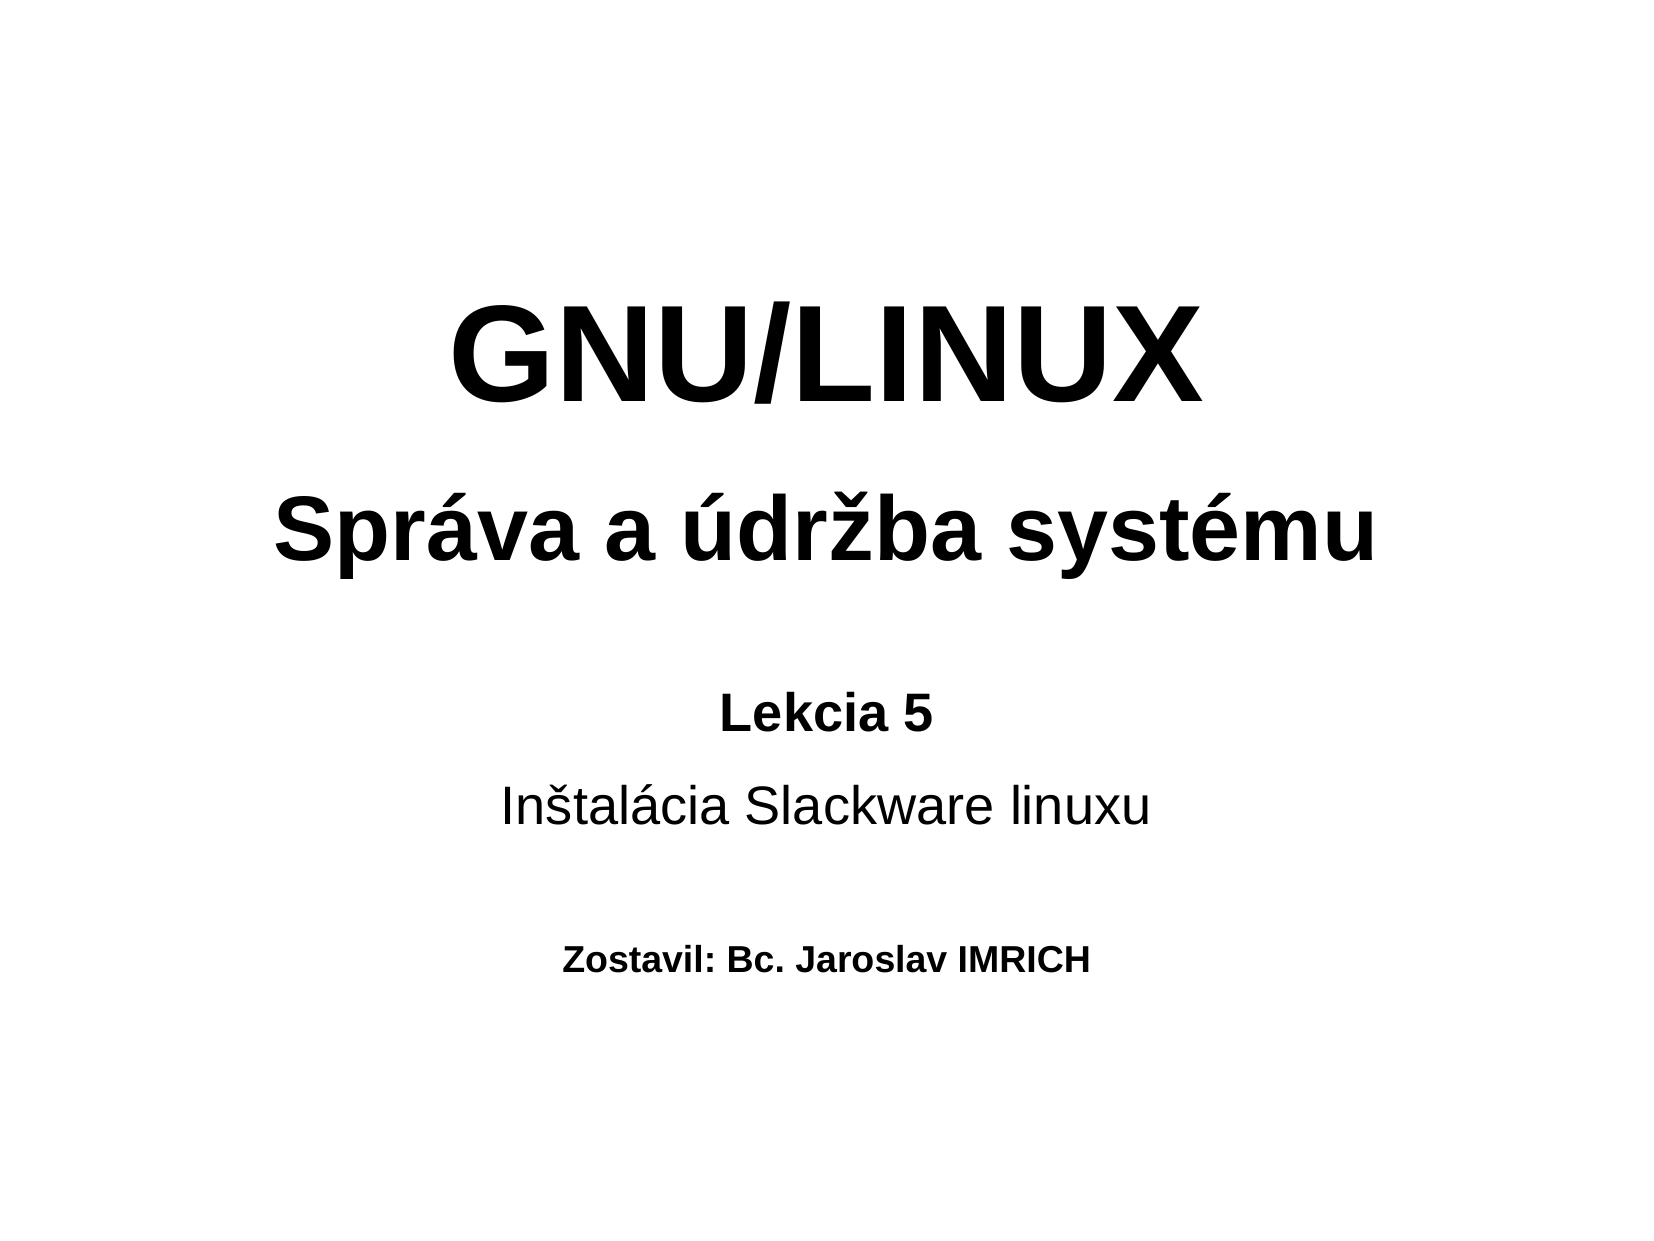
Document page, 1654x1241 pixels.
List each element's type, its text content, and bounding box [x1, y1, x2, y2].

title GNU/LINUX Správa a údržba systému Lekcia 5 Inštalácia Slackware linuxu Zostavil: Bc. Jaroslav IMRICH [82, 112, 1571, 1146]
